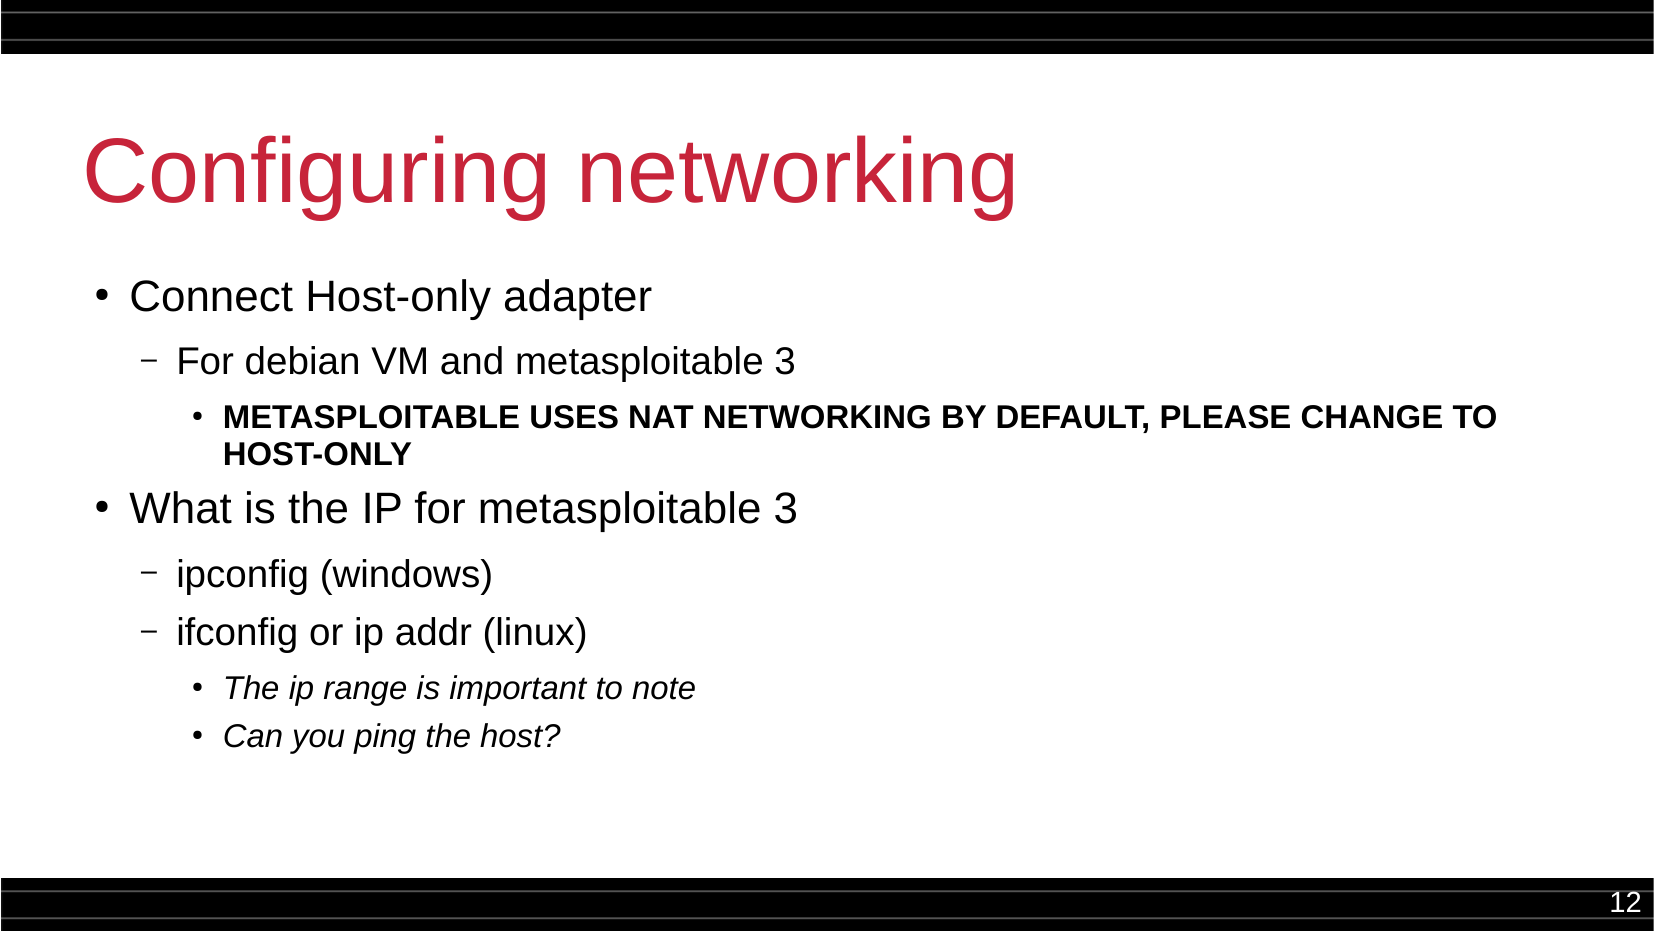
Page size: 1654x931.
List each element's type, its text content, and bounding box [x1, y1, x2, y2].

title Configuring networking [82, 92, 1571, 249]
picture [1, 878, 1654, 931]
picture [1, 0, 1654, 54]
list Connect Host-only adapter For debian VM and metasploitable 3 METASPLOITABLE USES NAT NETWORKING BY DEFAULT, PLEASE CHANGE TO HOST-ONLY What is the IP for metasploitable 3 ipconfig (windows) ifconfig or ip addr (linux) The ip range is important to note Can you ping the host? [82, 271, 1571, 758]
